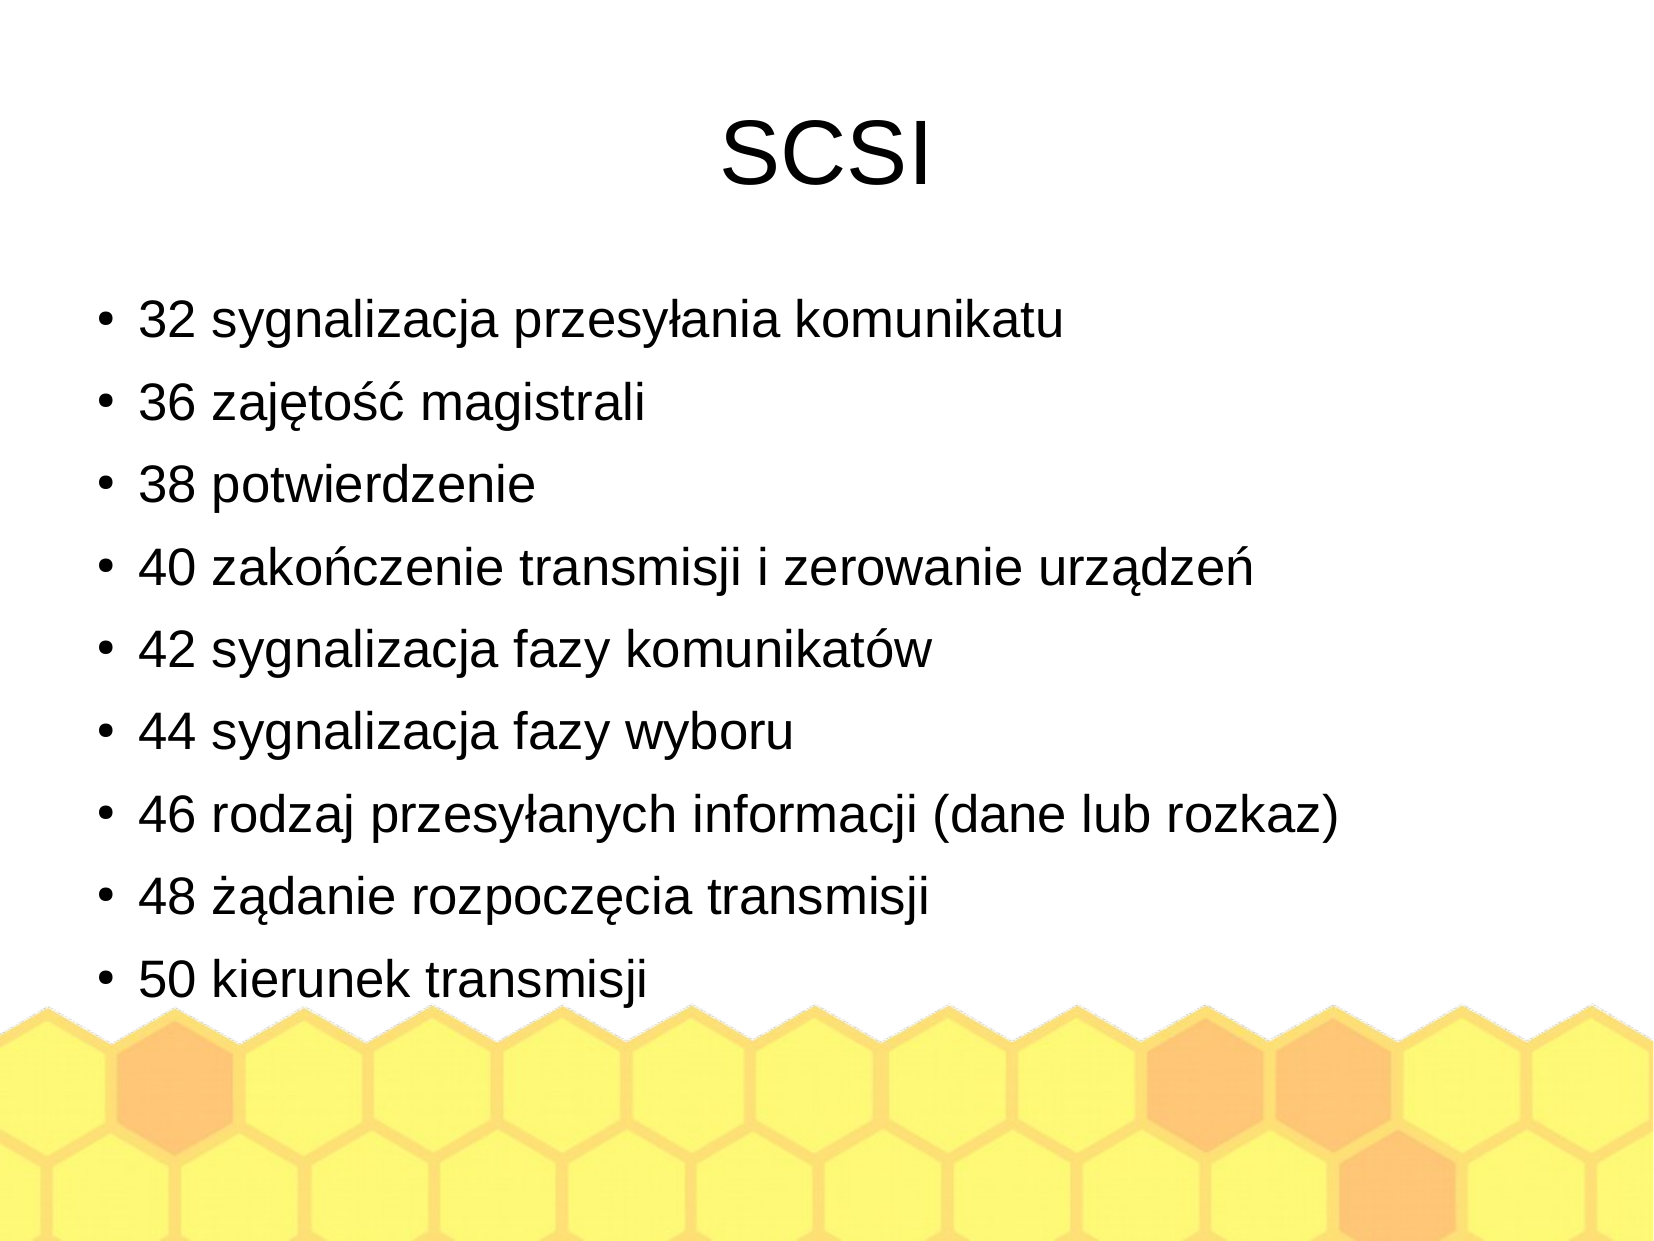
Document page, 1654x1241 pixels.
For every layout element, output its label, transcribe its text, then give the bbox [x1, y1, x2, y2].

list 32 sygnalizacja przesyłania komunikatu 36 zajętość magistrali 38 potwierdzenie 40 zakończenie transmisji i zerowanie urządzeń 42 sygnalizacja fazy komunikatów 44 sygnalizacja fazy wyboru 46 rodzaj przesyłanych informacji (dane lub rozkaz) 48 żądanie rozpoczęcia transmisji 50 kierunek transmisji [82, 290, 1571, 1010]
title SCSI [82, 49, 1571, 257]
picture [0, 1001, 1654, 1241]
